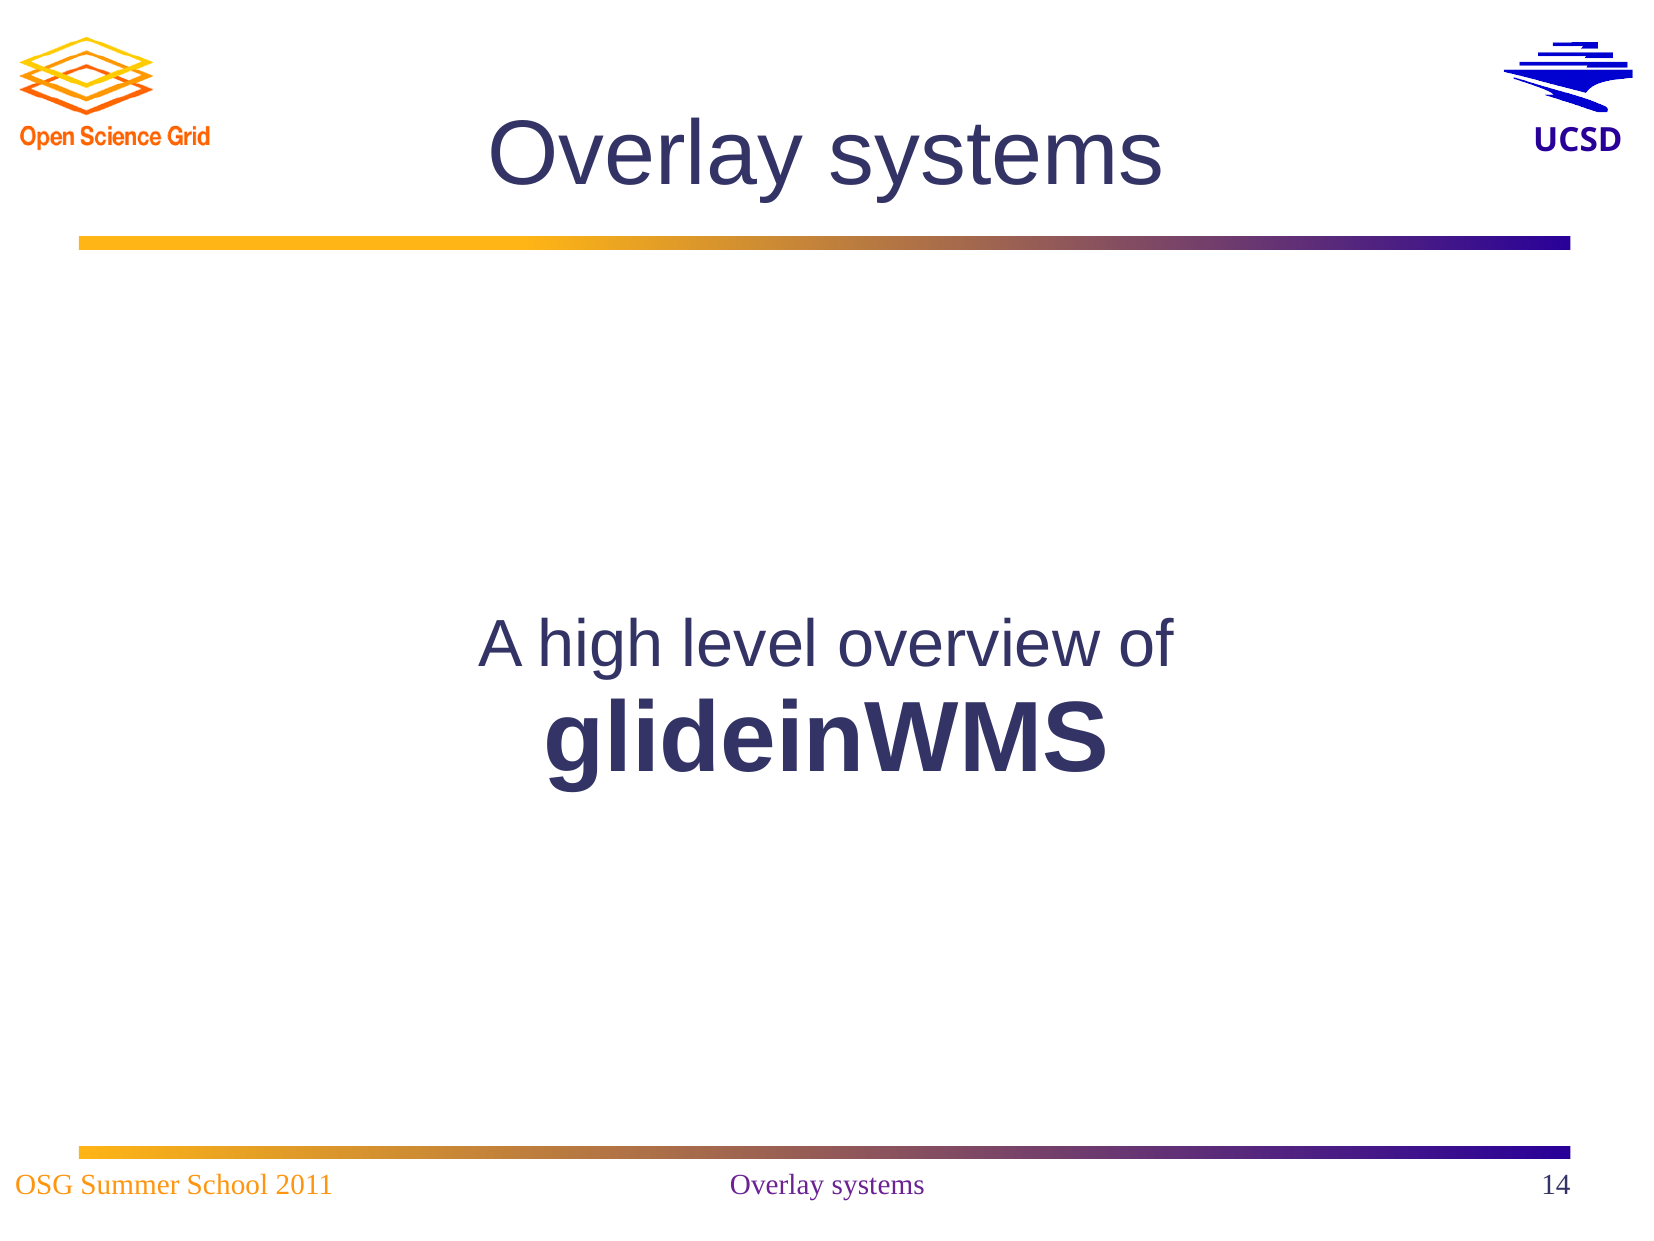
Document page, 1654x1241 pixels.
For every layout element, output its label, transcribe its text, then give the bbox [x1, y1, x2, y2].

picture [0, 14, 229, 167]
picture [1495, 42, 1637, 118]
title Overlay systems [82, 49, 1571, 257]
subtitle A high level overview of glideinWMS [82, 290, 1571, 1109]
